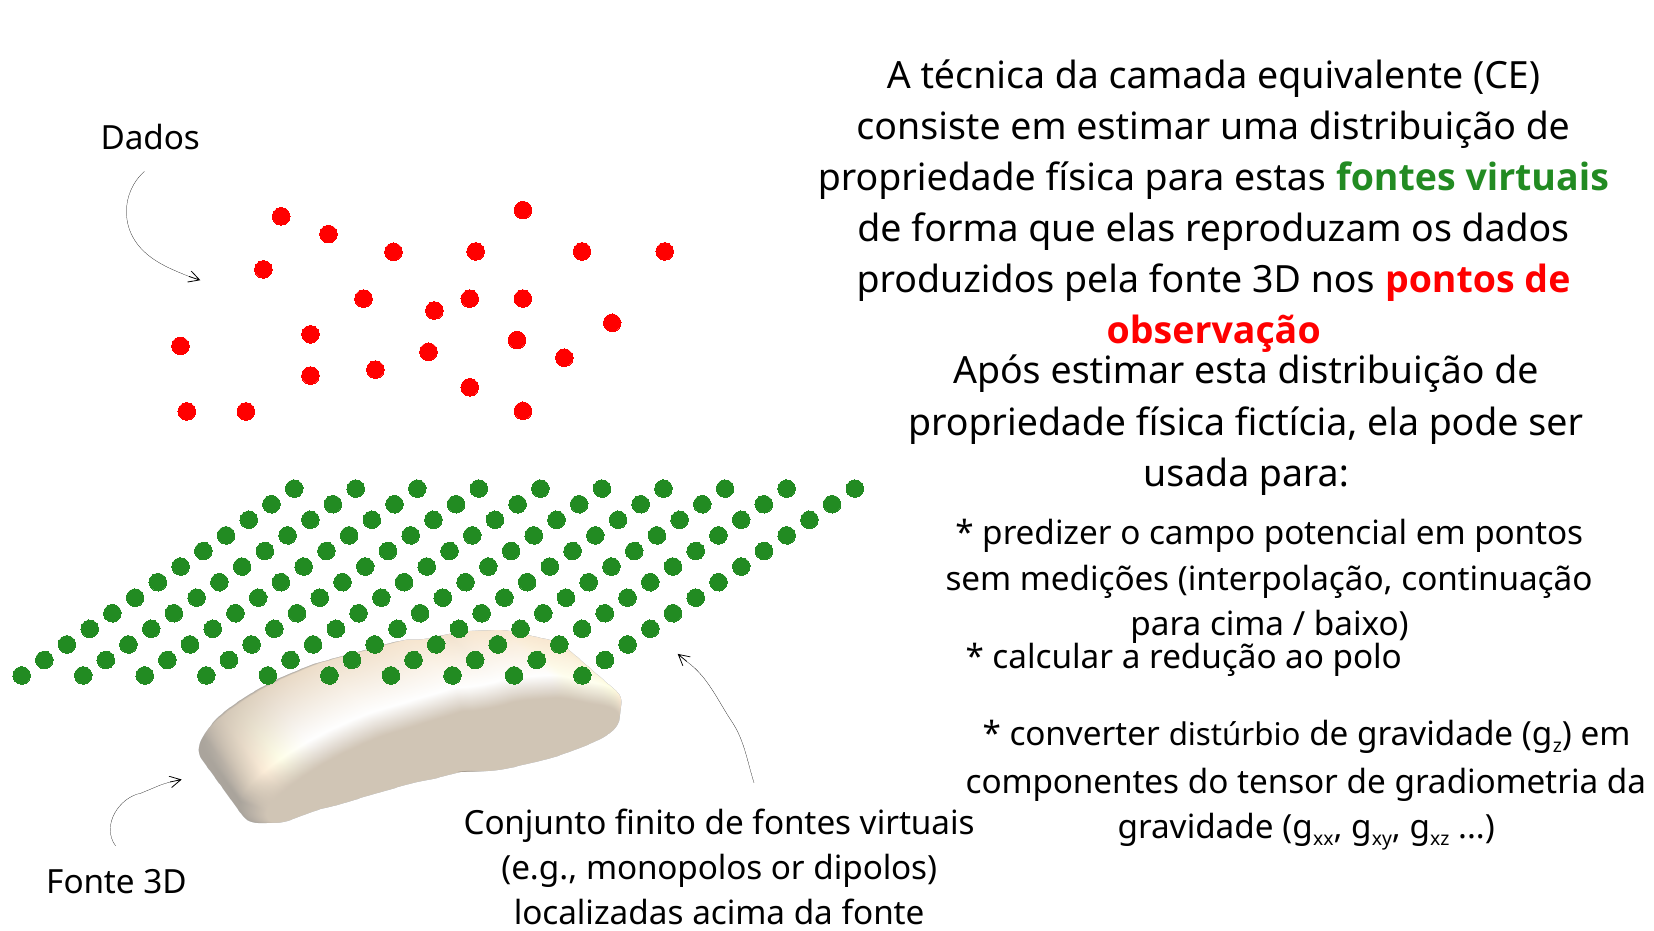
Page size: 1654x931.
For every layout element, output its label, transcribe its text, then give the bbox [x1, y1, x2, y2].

text_box [265, 619, 284, 638]
text_box [686, 588, 705, 607]
text_box Conjunto finito de fontes virtuais (e.g., monopolos or dipolos) localizadas acima da fonte [448, 791, 993, 916]
text_box [514, 289, 532, 308]
text_box [524, 526, 543, 545]
text_box [534, 604, 553, 623]
text_box [301, 325, 320, 344]
text_box [460, 289, 479, 308]
text_box [126, 588, 144, 607]
text_box [596, 651, 614, 669]
text_box [670, 510, 689, 529]
text_box [142, 619, 161, 638]
text_box [203, 619, 222, 638]
text_box [135, 666, 154, 685]
text_box [385, 495, 404, 514]
text_box [709, 526, 728, 545]
text_box [272, 207, 291, 226]
text_box [573, 666, 592, 685]
text_box [58, 635, 76, 654]
text_box [363, 510, 381, 529]
text_box [384, 242, 403, 261]
text_box [754, 495, 773, 514]
text_box [256, 542, 274, 560]
text_box [262, 495, 281, 514]
text_box [488, 635, 507, 654]
text_box [285, 479, 304, 498]
text_box [579, 573, 598, 592]
text_box [541, 557, 559, 576]
text_box [466, 651, 485, 669]
text_box [281, 651, 300, 669]
text_box [570, 495, 589, 514]
text_box [466, 242, 485, 261]
text_box [823, 495, 841, 514]
text_box [693, 495, 712, 514]
text_box [304, 635, 322, 654]
text_box [401, 526, 420, 545]
text_box [327, 619, 345, 638]
text_box [288, 604, 306, 623]
text_box [237, 402, 255, 421]
text_box [366, 360, 385, 379]
text_box [346, 479, 365, 498]
text_box [379, 542, 397, 560]
text_box [317, 542, 336, 560]
text_box [158, 651, 177, 669]
text_box [372, 588, 391, 607]
text_box [388, 619, 407, 638]
text_box [664, 557, 682, 576]
text_box [472, 604, 491, 623]
text_box [440, 542, 459, 560]
text_box Fonte 3D [31, 850, 207, 902]
text_box [603, 313, 622, 332]
text_box [593, 479, 611, 498]
text_box [609, 510, 627, 529]
text_box [320, 666, 339, 685]
text_box [181, 635, 199, 654]
text_box [514, 201, 532, 219]
text_box [479, 557, 498, 576]
text_box [664, 604, 682, 623]
text_box * predizer o campo potencial em pontos sem medições (interpolação, continuação para cima / baixo) [921, 501, 1619, 644]
text_box [518, 573, 536, 592]
text_box * converter distúrbio de gravidade (gz) em componentes do tensor de gradiometria da gravidade (gxx, gxy, gxz ...) [950, 702, 1654, 804]
text_box [294, 557, 313, 576]
text_box [12, 666, 31, 685]
text_box [349, 604, 368, 623]
text_box [301, 510, 320, 529]
text_box [486, 510, 504, 529]
text_box [686, 542, 705, 560]
text_box [641, 619, 660, 638]
text_box [187, 588, 206, 607]
text_box [456, 573, 475, 592]
text_box [563, 542, 582, 560]
text_box [417, 557, 436, 576]
text_box [171, 337, 190, 355]
text_box [547, 510, 566, 529]
text_box A técnica da camada equivalente (CE) consiste em estimar uma distribuição de propriedade física para estas fontes virtuais de forma que elas reproduzam os dados produzidos pela fonte 3D nos pontos de observação [803, 41, 1630, 313]
text_box [654, 479, 673, 498]
text_box [508, 331, 526, 349]
text_box [527, 651, 546, 669]
text_box [220, 651, 238, 669]
text_box [242, 635, 261, 654]
text_box [408, 479, 427, 498]
text_box [573, 242, 591, 261]
text_box [631, 495, 650, 514]
text_box [463, 526, 482, 545]
text_box [194, 542, 213, 560]
text_box [425, 301, 444, 320]
text_box [586, 526, 605, 545]
text_box [447, 495, 465, 514]
text_box [278, 526, 297, 545]
text_box [514, 401, 532, 420]
text_box [319, 225, 338, 243]
text_box [382, 666, 400, 685]
text_box [531, 479, 550, 498]
text_box [272, 573, 290, 592]
text_box [354, 289, 373, 308]
text_box [259, 666, 277, 685]
text_box [709, 573, 728, 592]
text_box [119, 635, 138, 654]
text_box [450, 619, 468, 638]
text_box [602, 557, 621, 576]
text_box [800, 510, 819, 529]
text_box [419, 342, 438, 361]
text_box [777, 479, 796, 498]
text_box [502, 542, 520, 560]
text_box [648, 526, 666, 545]
text_box [404, 651, 423, 669]
text_box [96, 651, 115, 669]
text_box [356, 557, 375, 576]
text_box [217, 526, 235, 545]
text_box [460, 378, 479, 397]
text_box [333, 573, 352, 592]
text_box [505, 666, 523, 685]
text_box Após estimar esta distribuição de propriedade física fictícia, ela pode ser usada para: [874, 336, 1619, 438]
text_box [732, 557, 751, 576]
text_box [550, 635, 569, 654]
text_box [365, 635, 384, 654]
text_box [74, 666, 93, 685]
text_box [310, 588, 329, 607]
text_box [846, 479, 864, 498]
text_box [324, 495, 342, 514]
text_box [495, 588, 514, 607]
text_box [254, 260, 273, 279]
text_box [732, 510, 751, 529]
text_box [148, 573, 167, 592]
text_box [595, 604, 614, 623]
text_box [301, 366, 320, 385]
text_box [557, 588, 575, 607]
text_box [655, 242, 674, 261]
text_box [427, 635, 446, 654]
text_box [249, 588, 268, 607]
text_box [433, 588, 452, 607]
text_box [171, 557, 190, 576]
text_box [197, 666, 216, 685]
text_box [625, 542, 644, 560]
text_box [555, 348, 574, 367]
text_box [233, 557, 251, 576]
text_box [35, 651, 54, 669]
text_box [618, 588, 637, 607]
text_box [443, 666, 462, 685]
text_box [511, 619, 530, 638]
text_box [103, 604, 122, 623]
text_box [424, 510, 443, 529]
text_box [80, 619, 99, 638]
text_box [239, 510, 258, 529]
text_box [641, 573, 660, 592]
text_box [716, 479, 734, 498]
text_box [777, 526, 796, 545]
text_box [165, 604, 183, 623]
text_box [508, 495, 527, 514]
text_box [177, 402, 196, 421]
text_box Dados [85, 106, 401, 158]
text_box [226, 604, 245, 623]
text_box [755, 542, 773, 560]
text_box * calcular a redução ao polo [950, 625, 1630, 702]
text_box [340, 526, 358, 545]
text_box [343, 651, 361, 669]
text_box [618, 635, 637, 654]
text_box [470, 479, 488, 498]
text_box [210, 573, 229, 592]
text_box [573, 619, 591, 638]
text_box [411, 604, 429, 623]
text_box [395, 573, 413, 592]
